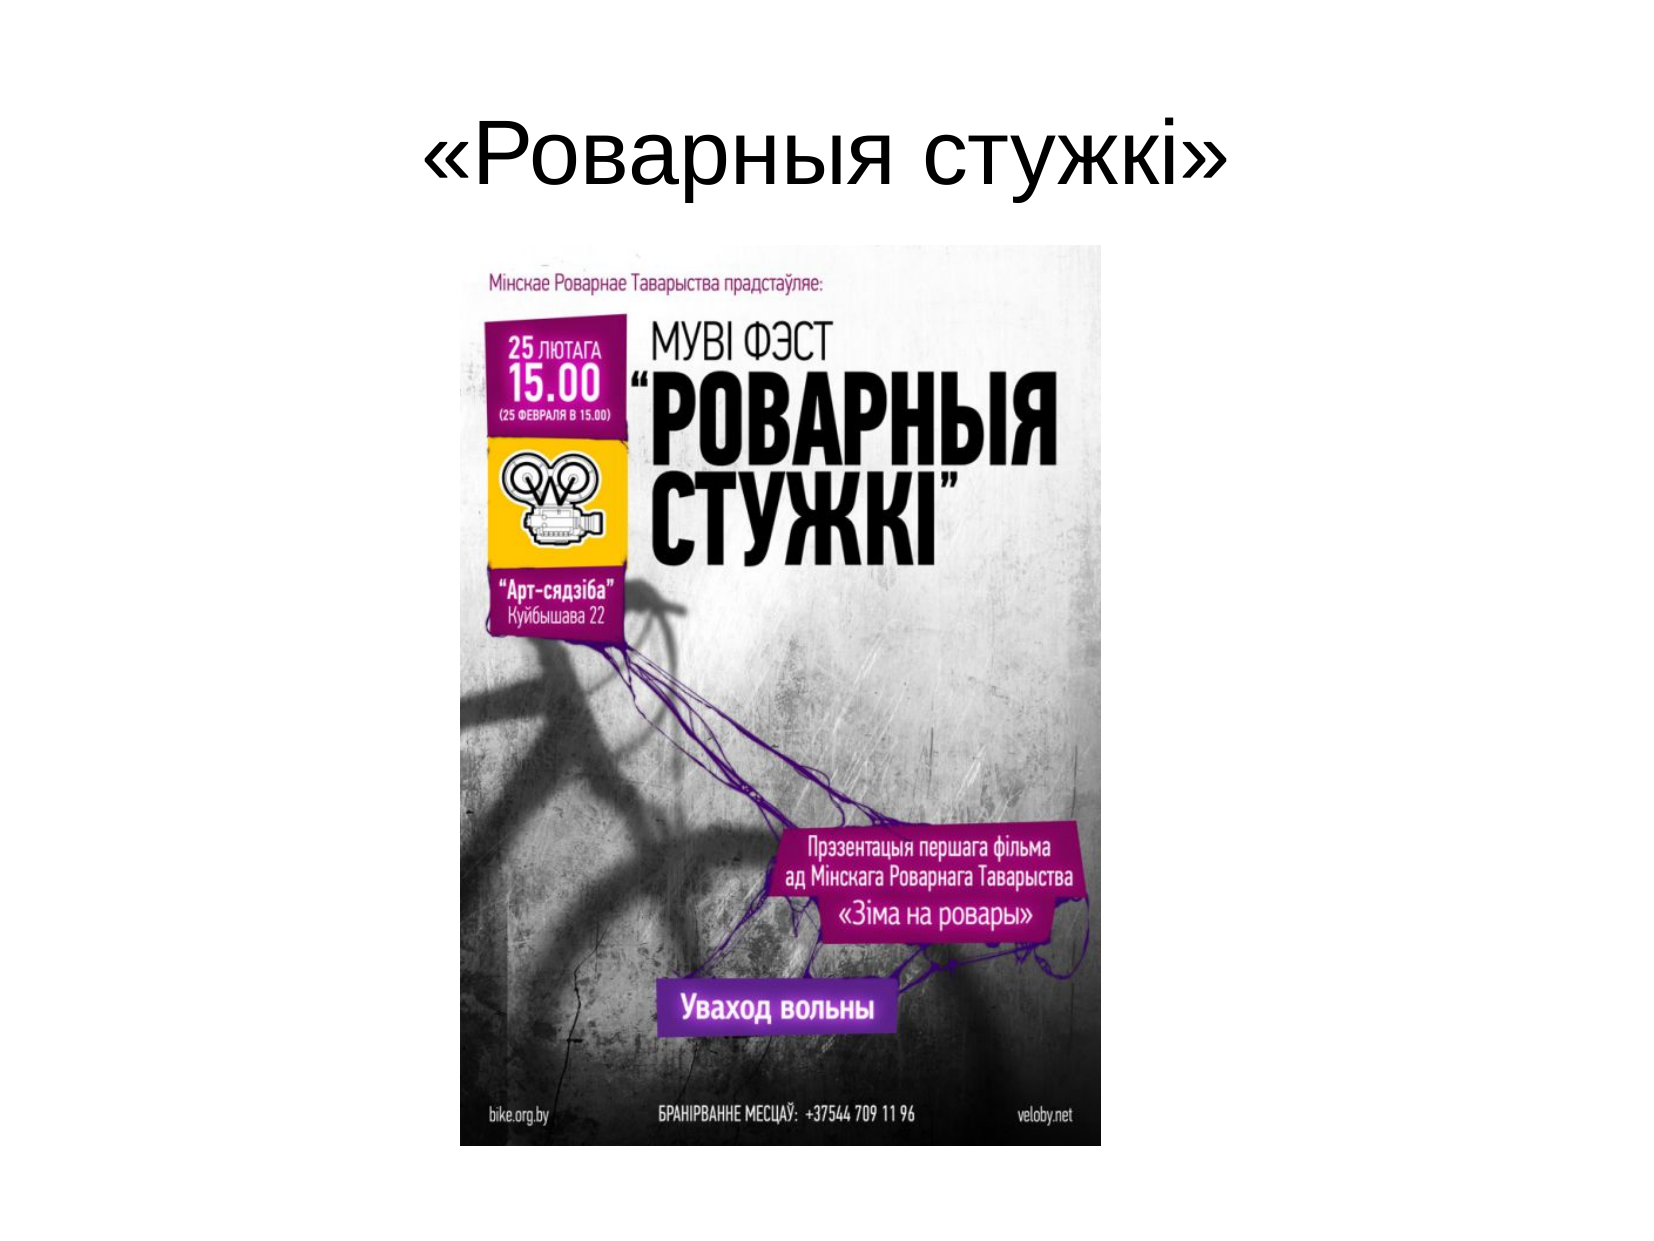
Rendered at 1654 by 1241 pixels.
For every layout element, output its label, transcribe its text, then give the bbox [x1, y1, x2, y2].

title «Роварныя стужкі» [82, 49, 1571, 257]
picture [460, 245, 1101, 1146]
